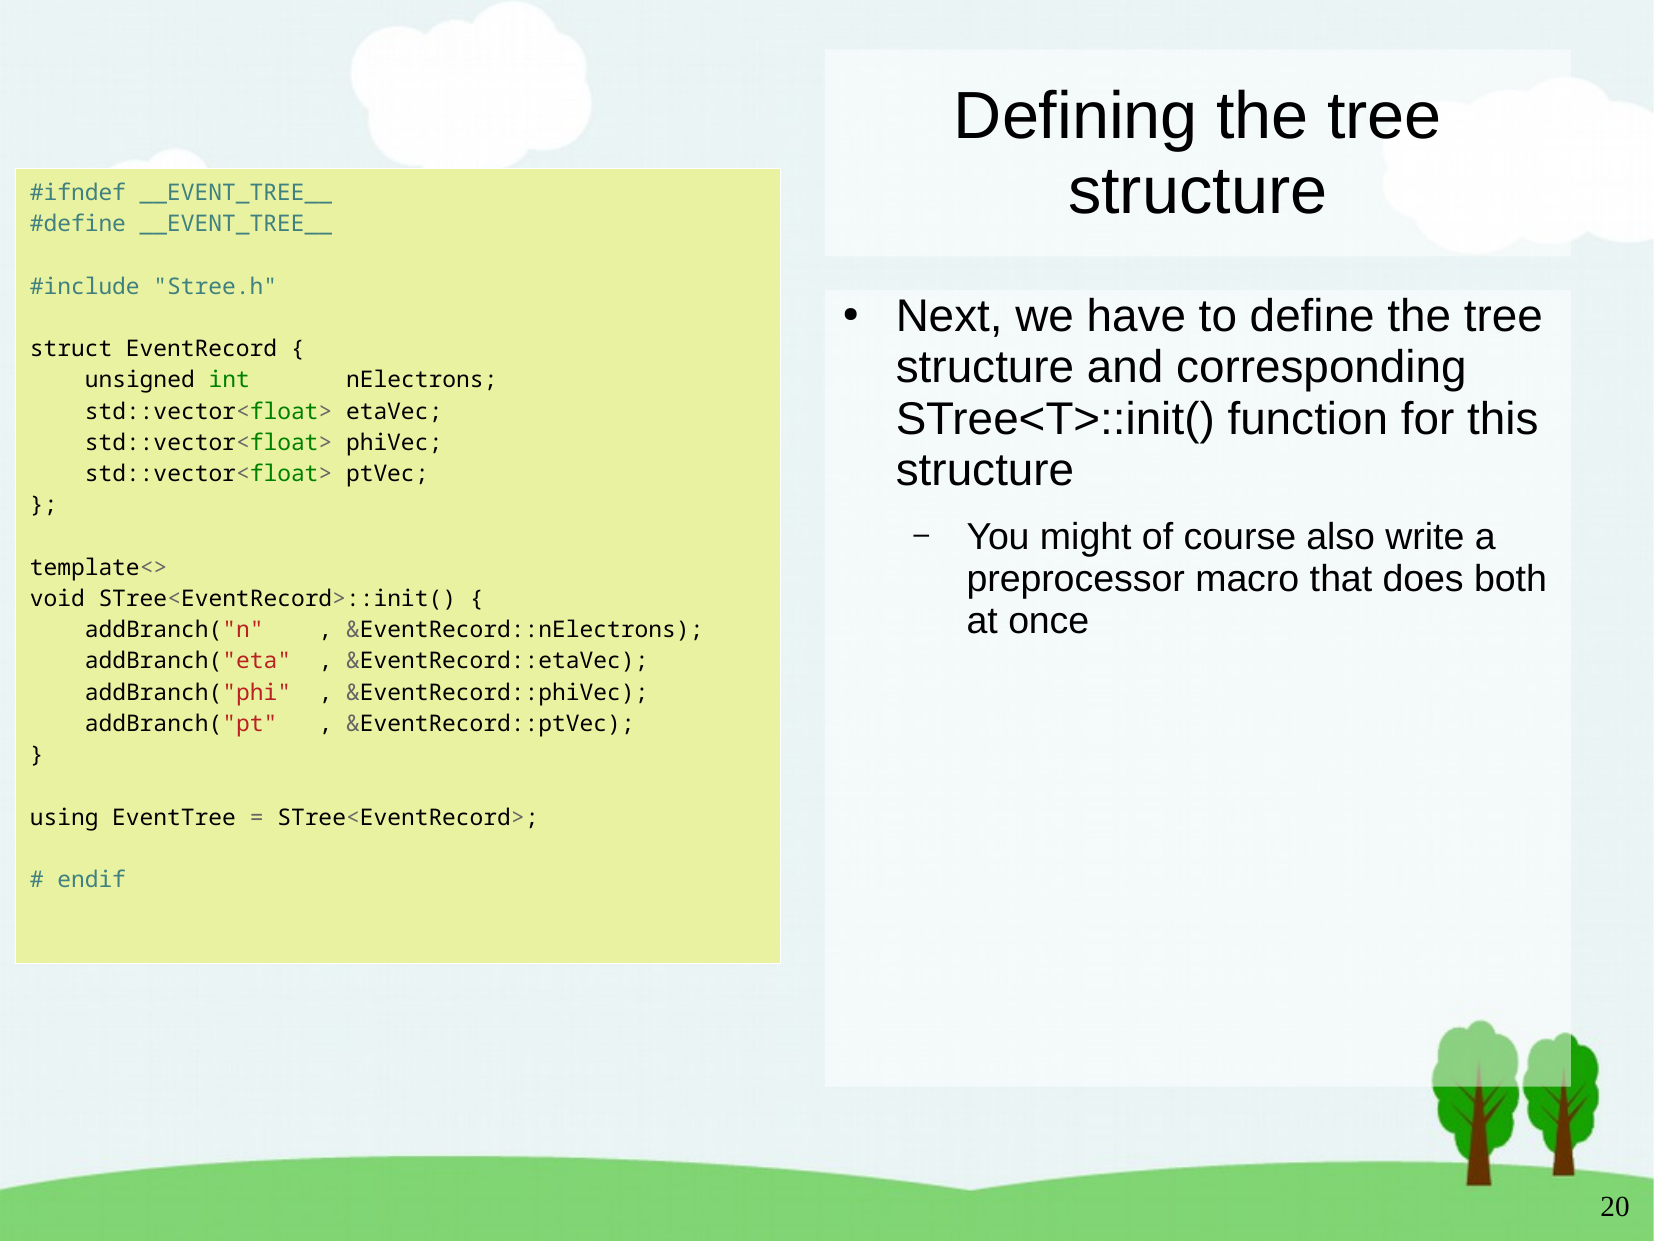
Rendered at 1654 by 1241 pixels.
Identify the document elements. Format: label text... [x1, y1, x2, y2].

title Defining the tree structure [825, 49, 1571, 257]
text_box #ifndef __EVENT_TREE__ #define __EVENT_TREE__ #include "Stree.h" struct EventRecord { unsigned int nElectrons; std::vector<float> etaVec; std::vector<float> phiVec; std::vector<float> ptVec; }; template<> void STree<EventRecord>::init() { addBranch("n" , &EventRecord::nElectrons); addBranch("eta" , &EventRecord::etaVec); addBranch("phi" , &EventRecord::phiVec); addBranch("pt" , &EventRecord::ptVec); } using EventTree = STree<EventRecord>; # endif [15, 168, 781, 964]
picture [0, 0, 1654, 1241]
list Next, we have to define the tree structure and corresponding STree<T>::init() function for this structure You might of course also write a preprocessor macro that does both at once [825, 290, 1571, 1087]
